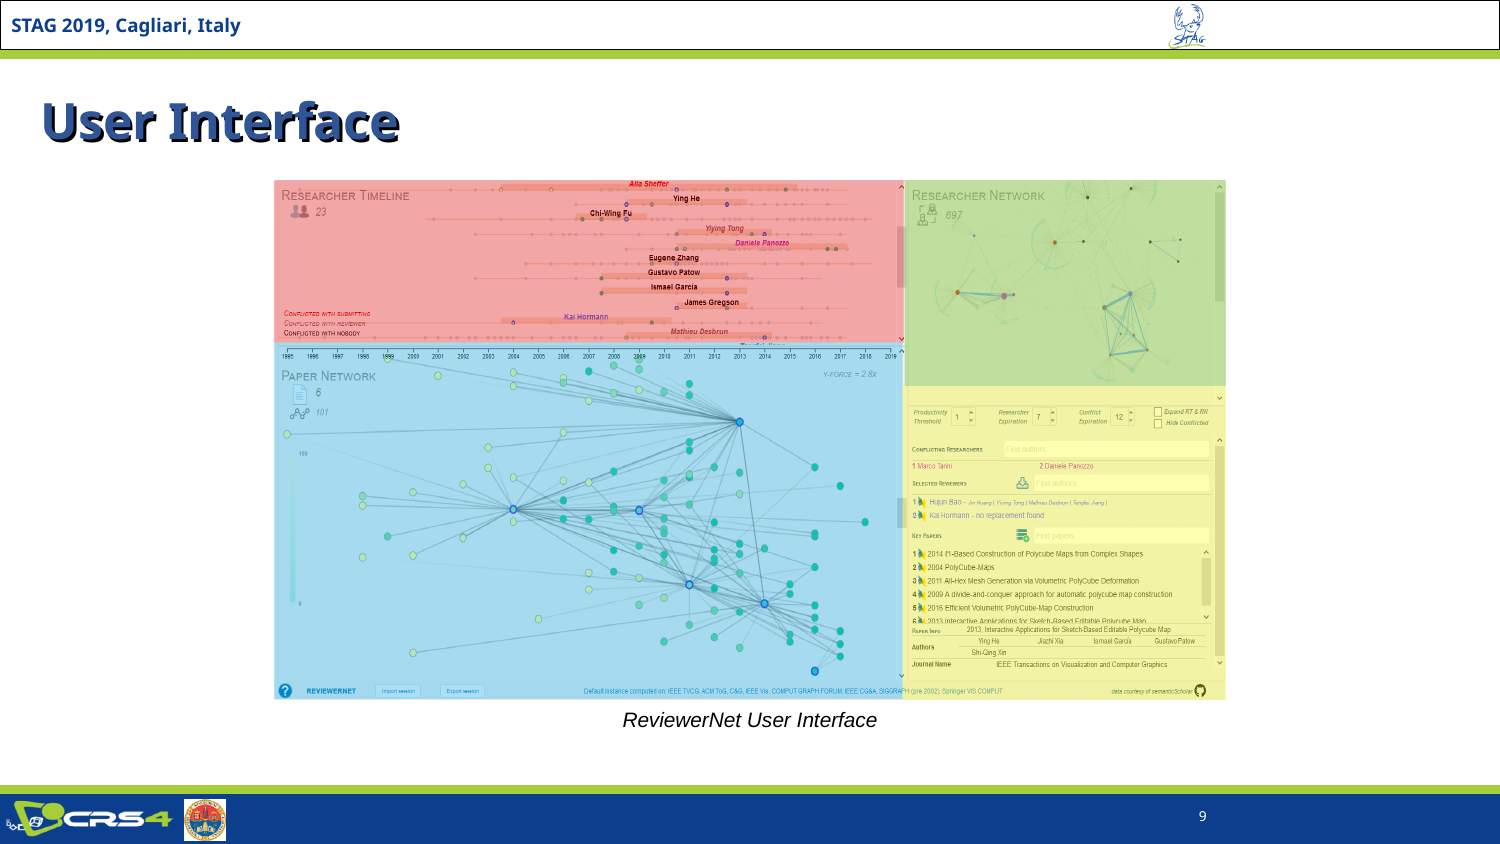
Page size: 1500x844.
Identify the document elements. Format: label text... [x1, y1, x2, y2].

text_box [1187, 802, 1500, 831]
text_box [273, 180, 1226, 700]
text_box ReviewerNet User Interface [369, 699, 1131, 726]
title User Interface [29, 58, 1471, 181]
